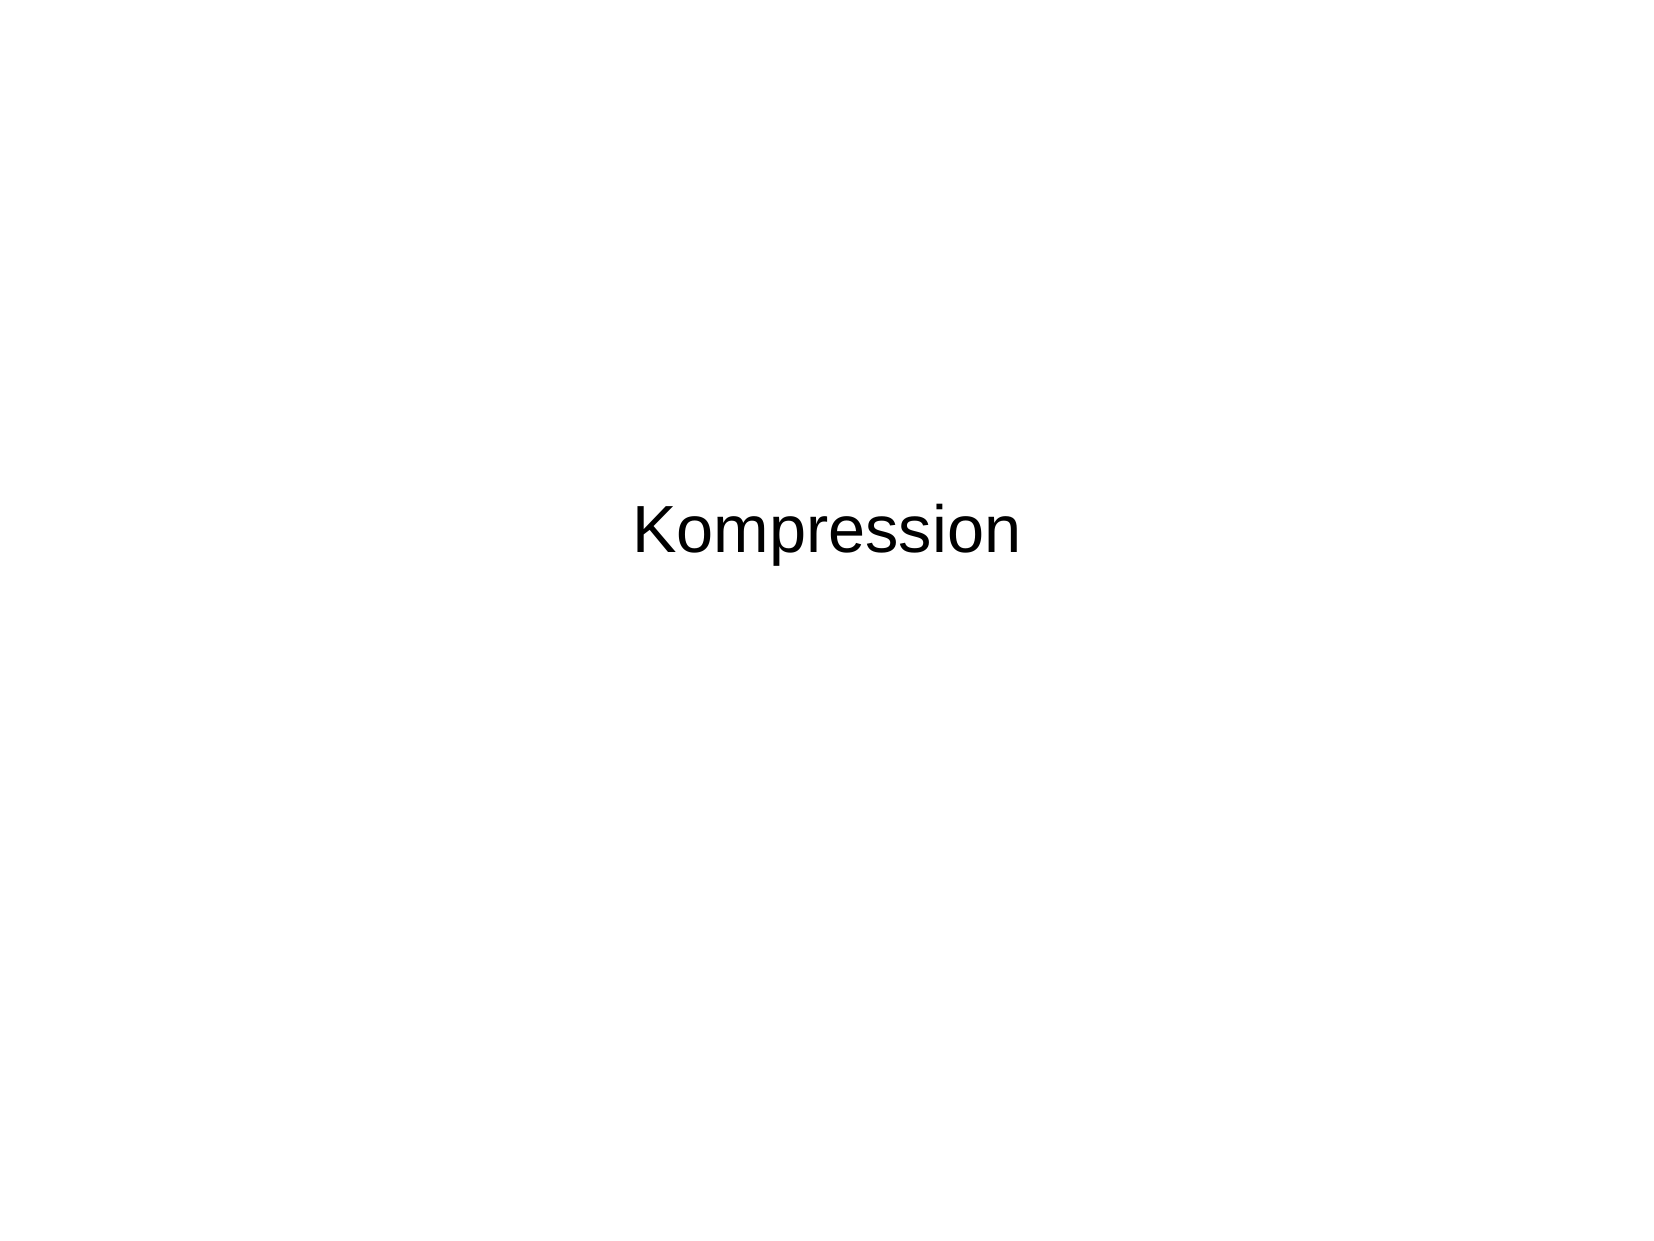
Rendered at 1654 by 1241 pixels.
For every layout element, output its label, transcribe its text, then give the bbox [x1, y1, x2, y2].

subtitle Kompression [82, 49, 1571, 1010]
